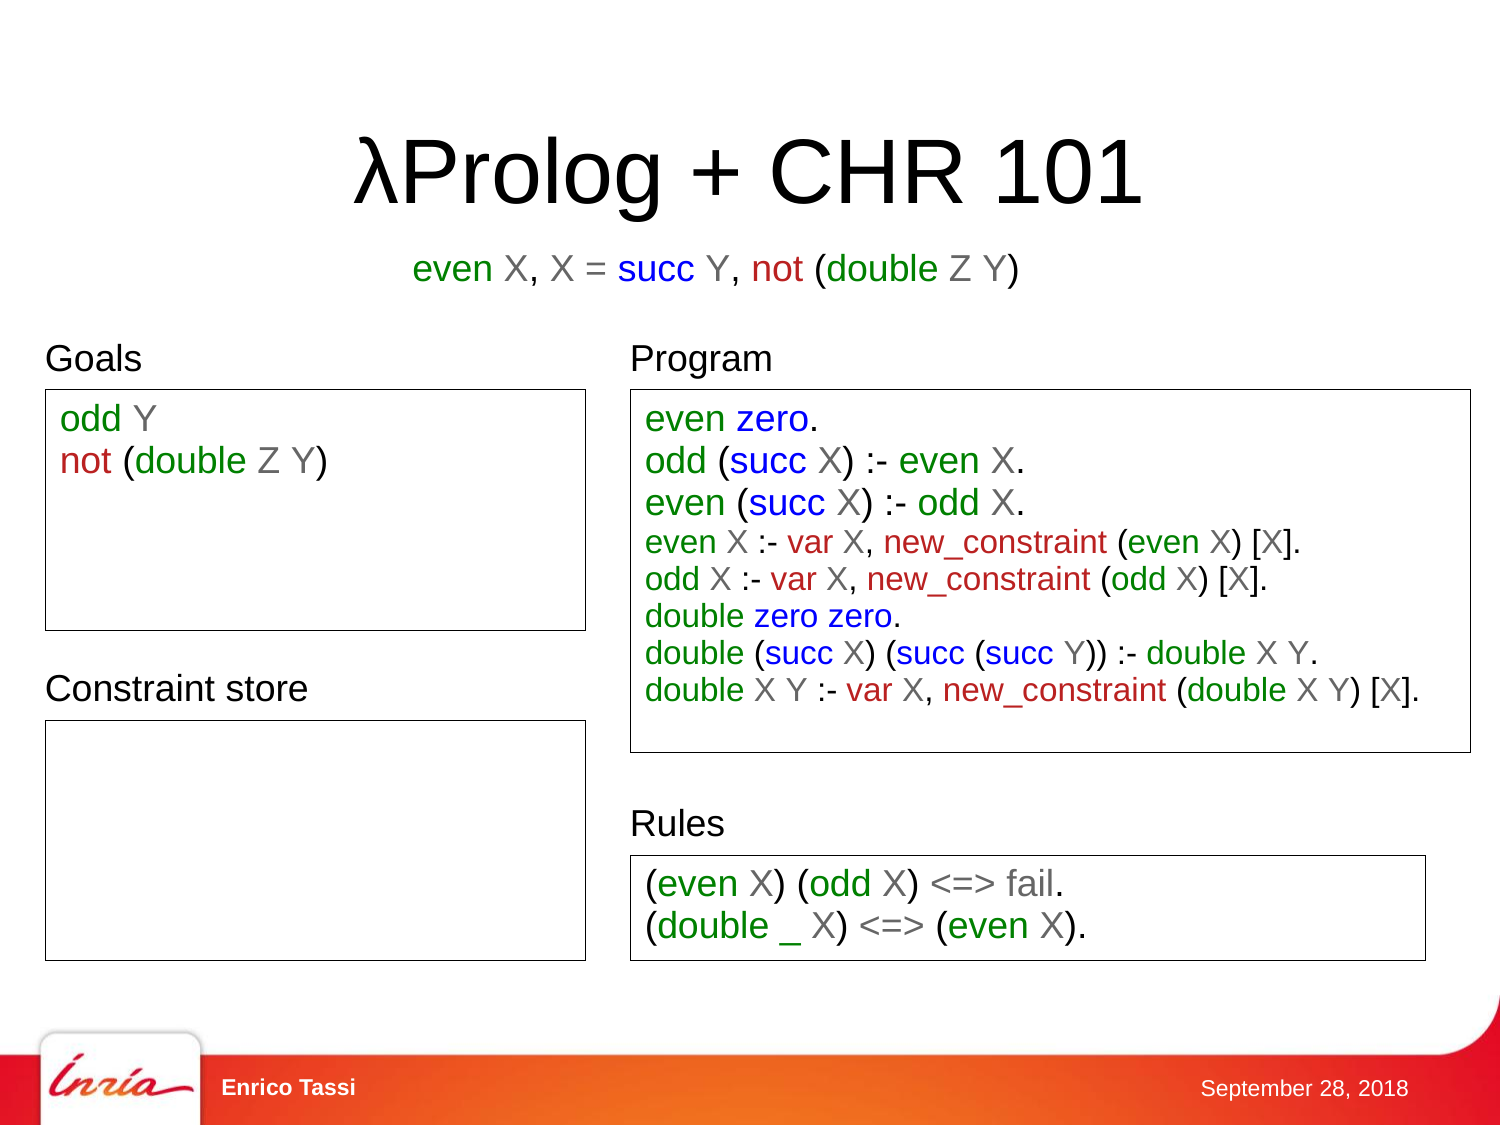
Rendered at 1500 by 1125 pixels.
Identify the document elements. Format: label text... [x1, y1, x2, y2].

text_box odd Y not (double Z Y) [45, 389, 586, 631]
text_box Program [615, 329, 789, 387]
text_box even zero. odd (succ X) :- even X. even (succ X) :- odd X. even X :- var X, new_constraint (even X) [X]. odd X :- var X, new_constraint (odd X) [X]. double zero zero. double (succ X) (succ (succ Y)) :- double X Y. double X Y :- var X, new_constraint (double X Y) [X]. [630, 389, 1471, 753]
text_box Rules [615, 795, 789, 852]
picture [0, 947, 1500, 1125]
text_box (even X) (odd X) <=> fail. (double _ X) <=> (even X). [630, 855, 1426, 961]
text_box [45, 720, 586, 961]
title λProlog + CHR 101 [131, 77, 1369, 266]
text_box Goals [30, 329, 158, 387]
text_box even X, X = succ Y, not (double Z Y) [397, 239, 1103, 300]
text_box Constraint store [30, 660, 324, 717]
